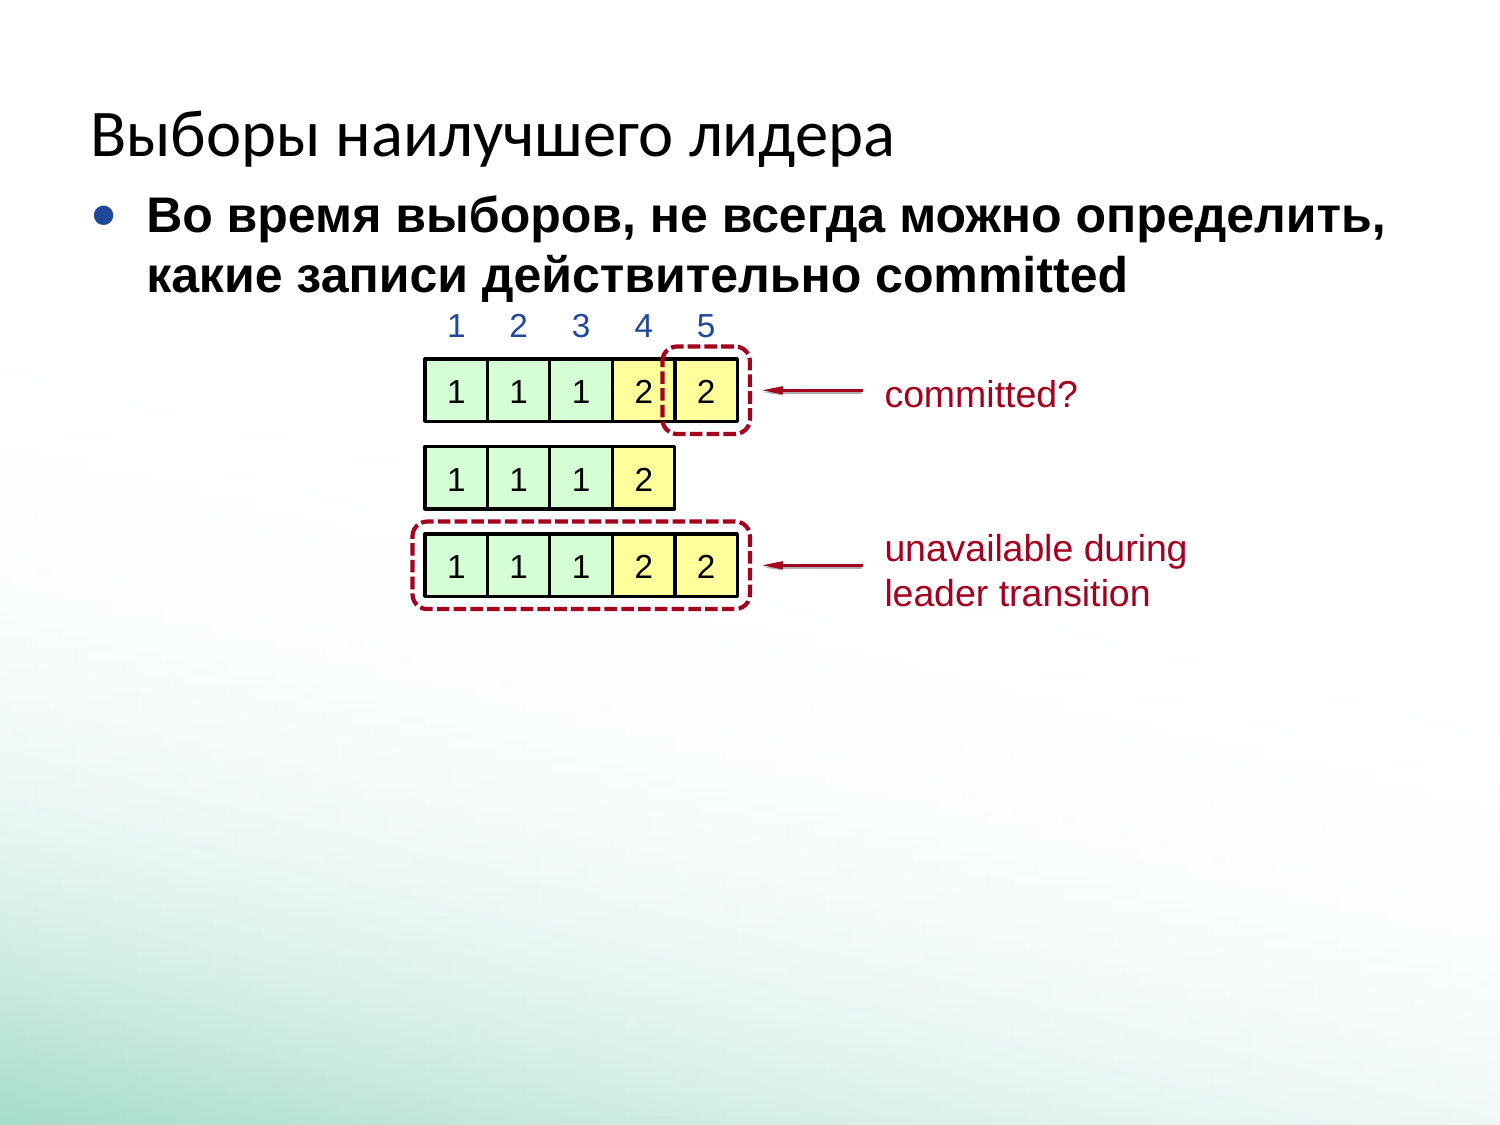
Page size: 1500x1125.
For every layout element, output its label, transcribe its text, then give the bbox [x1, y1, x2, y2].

text_box committed? [884, 370, 1185, 416]
text_box 2 [674, 358, 738, 422]
text_box 2 [613, 446, 675, 509]
text_box 1 [424, 358, 487, 422]
text_box 4 [612, 296, 674, 352]
text_box 2 [487, 296, 549, 352]
text_box 1 [487, 446, 549, 509]
text_box 2 [674, 533, 738, 597]
text_box 1 [487, 533, 549, 597]
text_box 1 [549, 446, 613, 509]
text_box 1 [549, 533, 613, 597]
title Выборы наилучшего лидера [75, 79, 1425, 180]
list Во время выборов, не всегда можно определить, какие записи действительно committed [75, 180, 1425, 1005]
text_box 1 [487, 358, 549, 422]
text_box 2 [613, 533, 674, 597]
text_box unavailable during leader transition [884, 524, 1300, 615]
text_box 2 [613, 358, 674, 422]
text_box 1 [424, 533, 487, 597]
text_box 1 [424, 446, 487, 509]
text_box 3 [549, 296, 612, 352]
picture [0, 0, 1500, 1125]
text_box 5 [674, 296, 738, 352]
text_box 1 [424, 296, 487, 352]
text_box 1 [549, 358, 613, 422]
